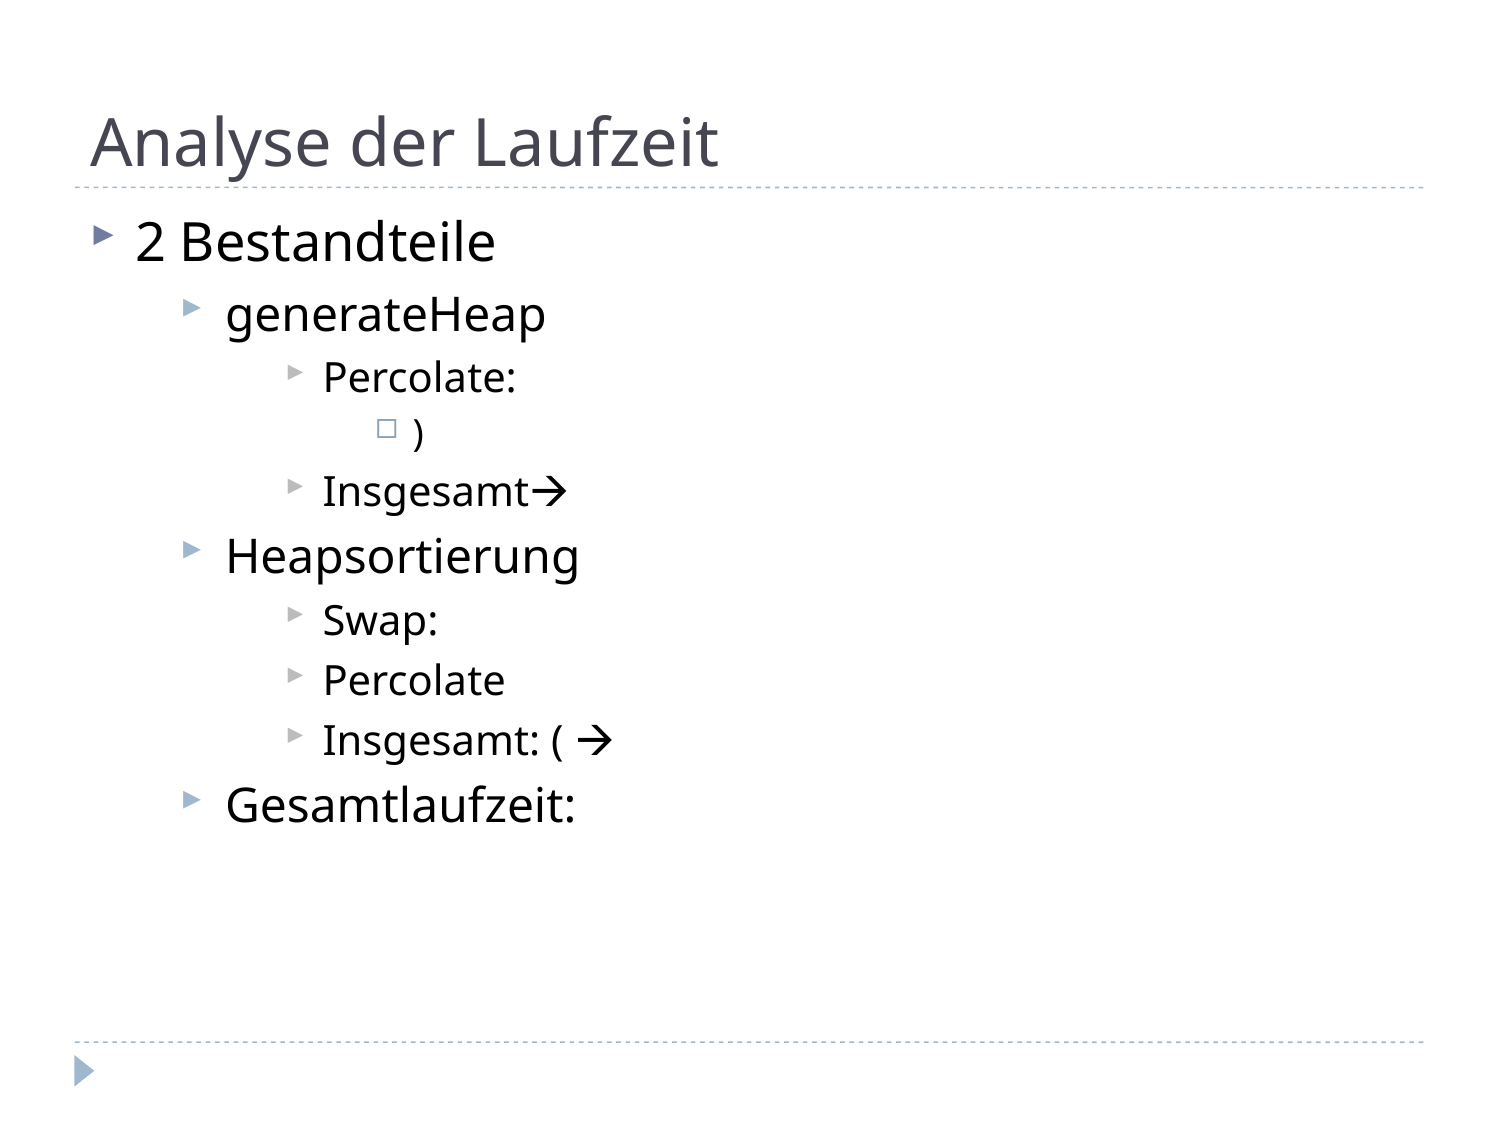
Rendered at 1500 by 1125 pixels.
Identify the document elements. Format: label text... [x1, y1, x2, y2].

title Analyse der Laufzeit [75, 24, 1426, 188]
list 2 Bestandteile generateHeap Percolate: ) Insgesamt Heapsortierung Swap: Percolate Insgesamt: (  Gesamtlaufzeit: [75, 200, 1426, 1011]
